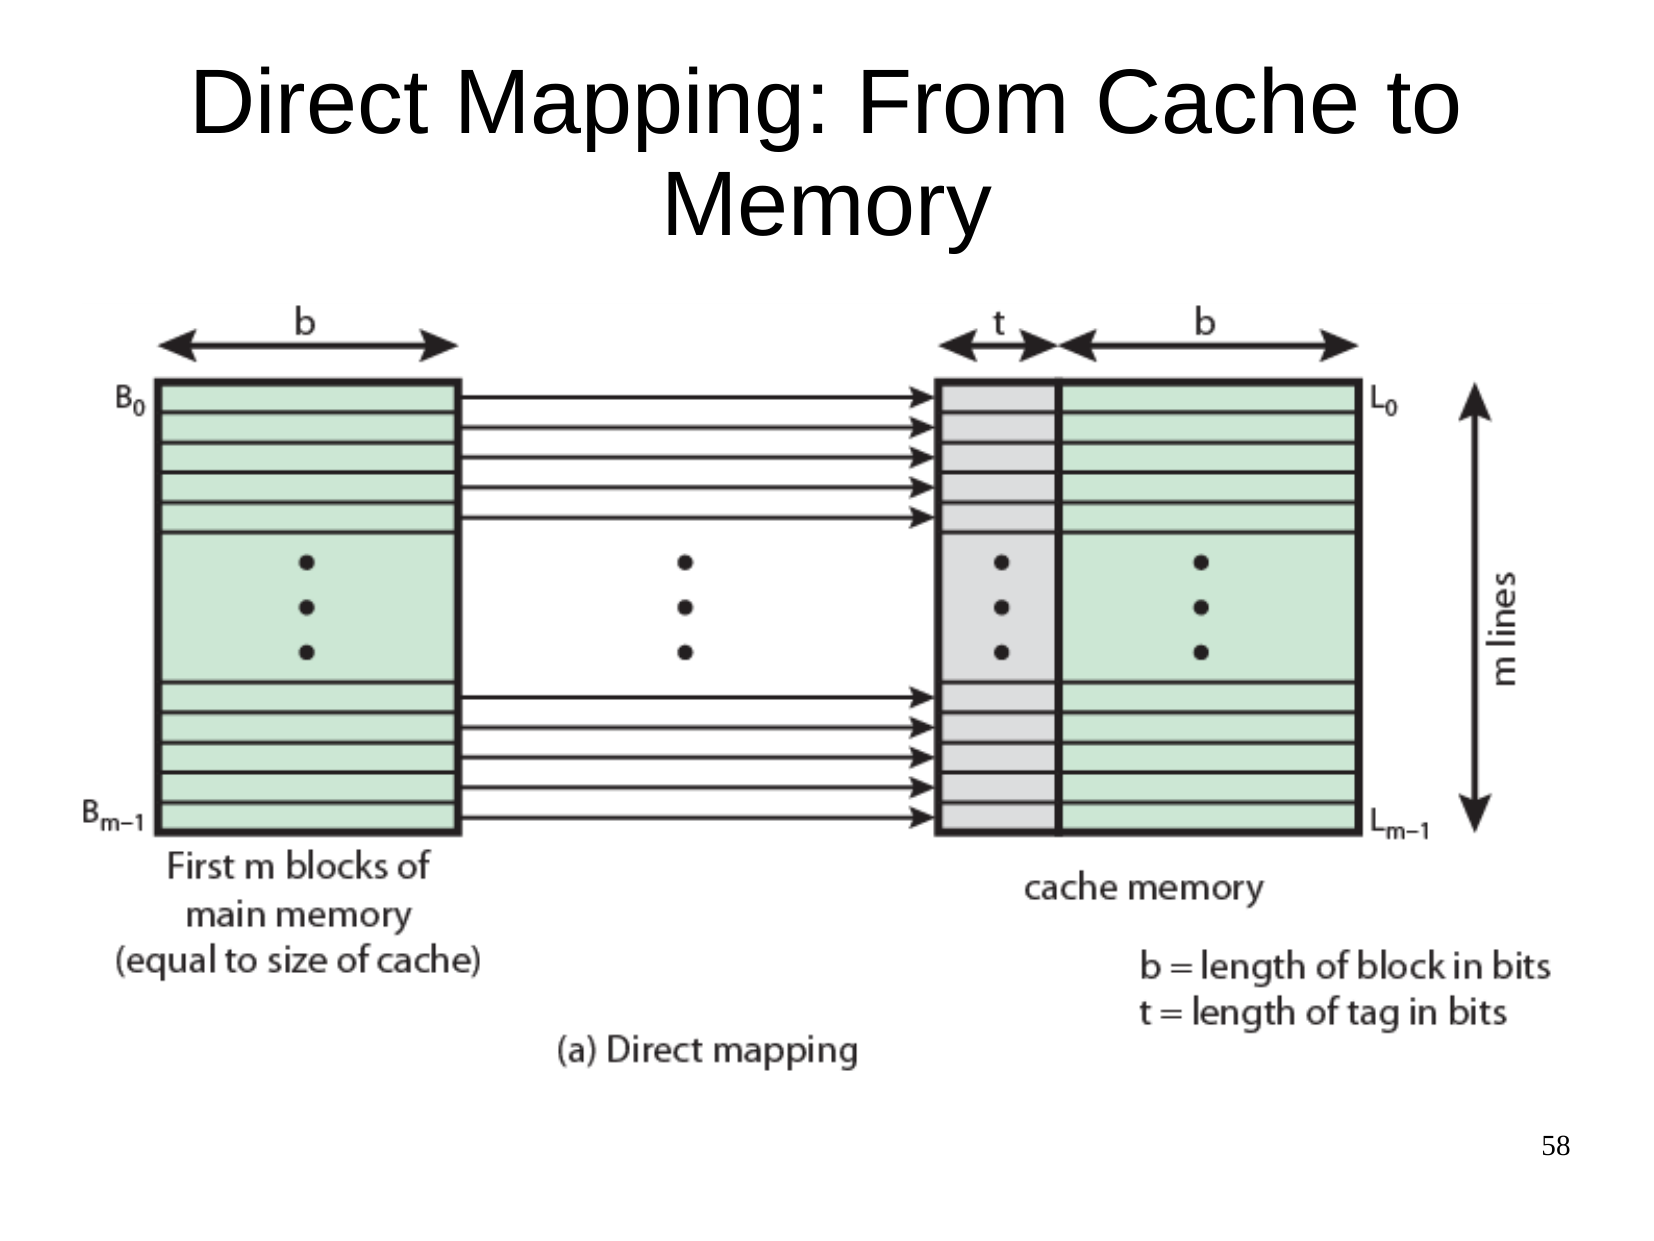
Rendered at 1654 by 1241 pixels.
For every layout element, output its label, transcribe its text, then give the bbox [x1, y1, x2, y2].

picture [82, 302, 1553, 1073]
title Direct Mapping: From Cache to Memory [82, 49, 1571, 257]
